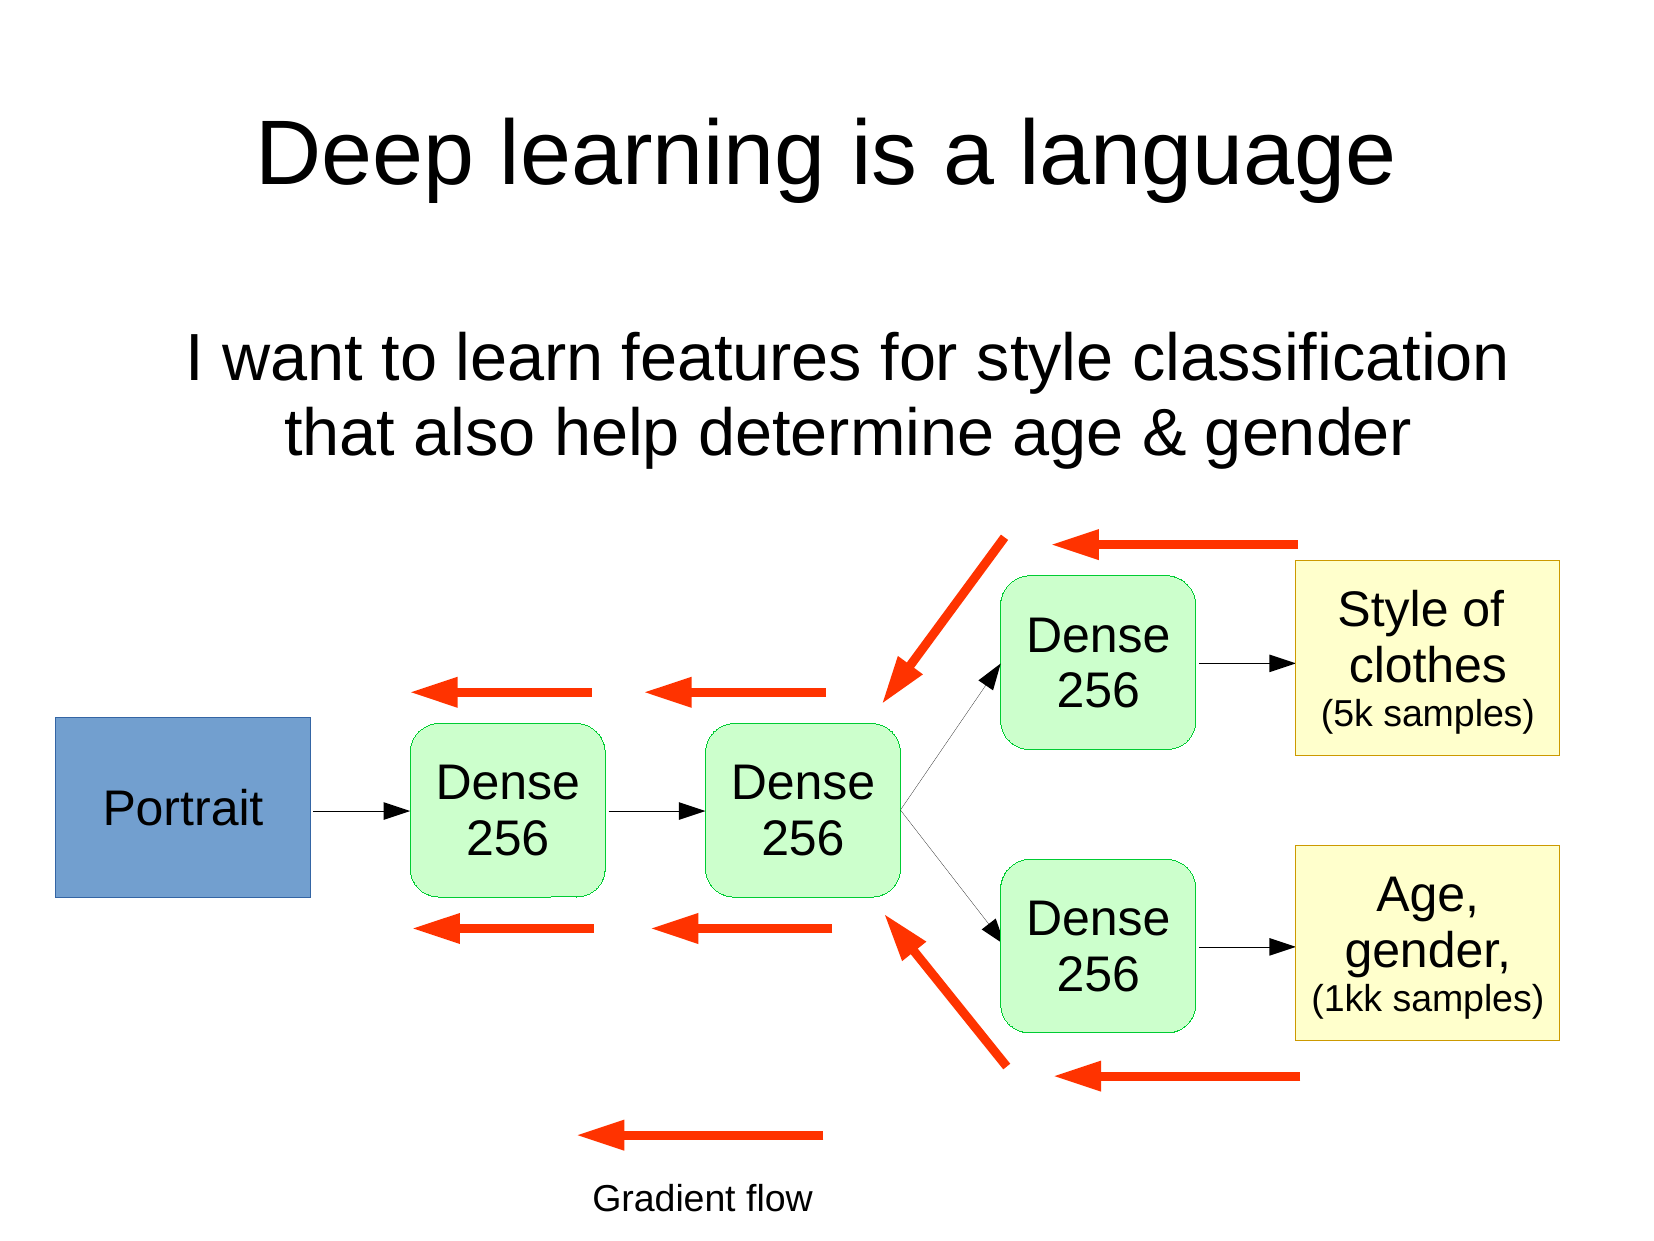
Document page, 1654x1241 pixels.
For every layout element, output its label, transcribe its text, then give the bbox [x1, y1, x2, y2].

text_box Dense 256 [705, 723, 901, 898]
text_box Dense 256 [1000, 859, 1196, 1033]
text_box Dense 256 [410, 723, 606, 898]
text_box Style of clothes (5k samples) [1295, 560, 1560, 756]
text_box Portrait [55, 717, 311, 898]
title Deep learning is a language [82, 49, 1571, 257]
text_box Age, gender, (1kk samples) [1295, 845, 1560, 1041]
text_box Gradient flow [577, 1170, 828, 1227]
text_box I want to learn features for style classification that also help determine age & gender [15, 312, 1647, 702]
text_box Dense 256 [1000, 575, 1196, 750]
